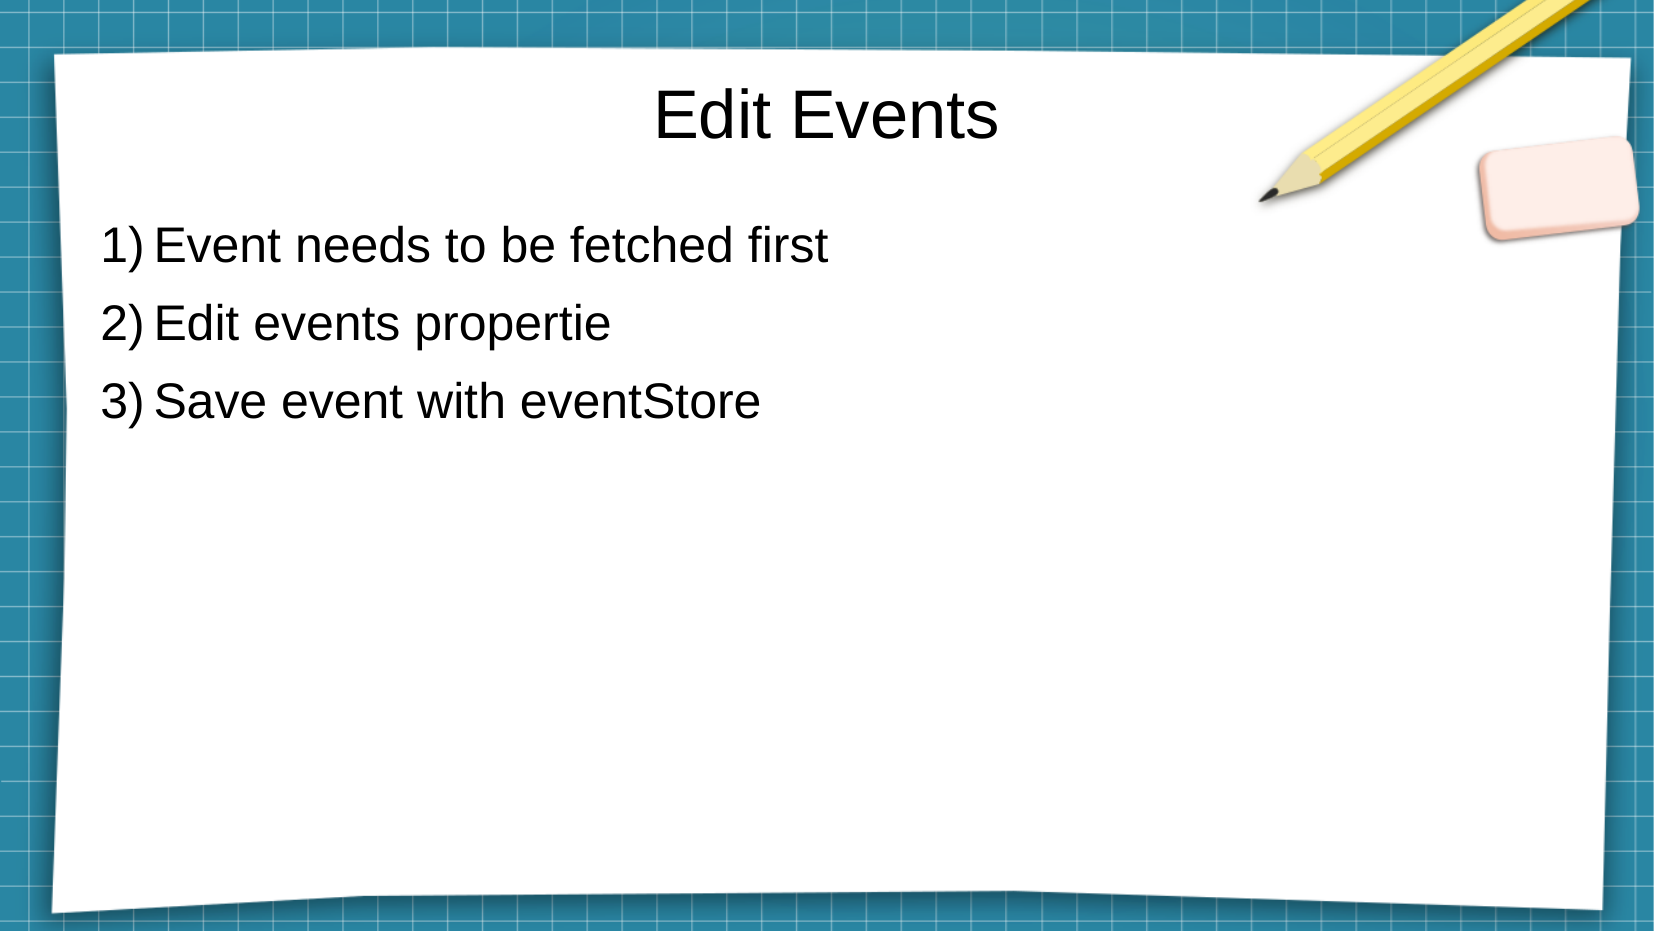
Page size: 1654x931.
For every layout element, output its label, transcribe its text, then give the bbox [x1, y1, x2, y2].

list Event needs to be fetched first Edit events propertie Save event with eventStore [82, 217, 1571, 758]
picture [0, 0, 1654, 931]
title Edit Events [82, 37, 1571, 193]
